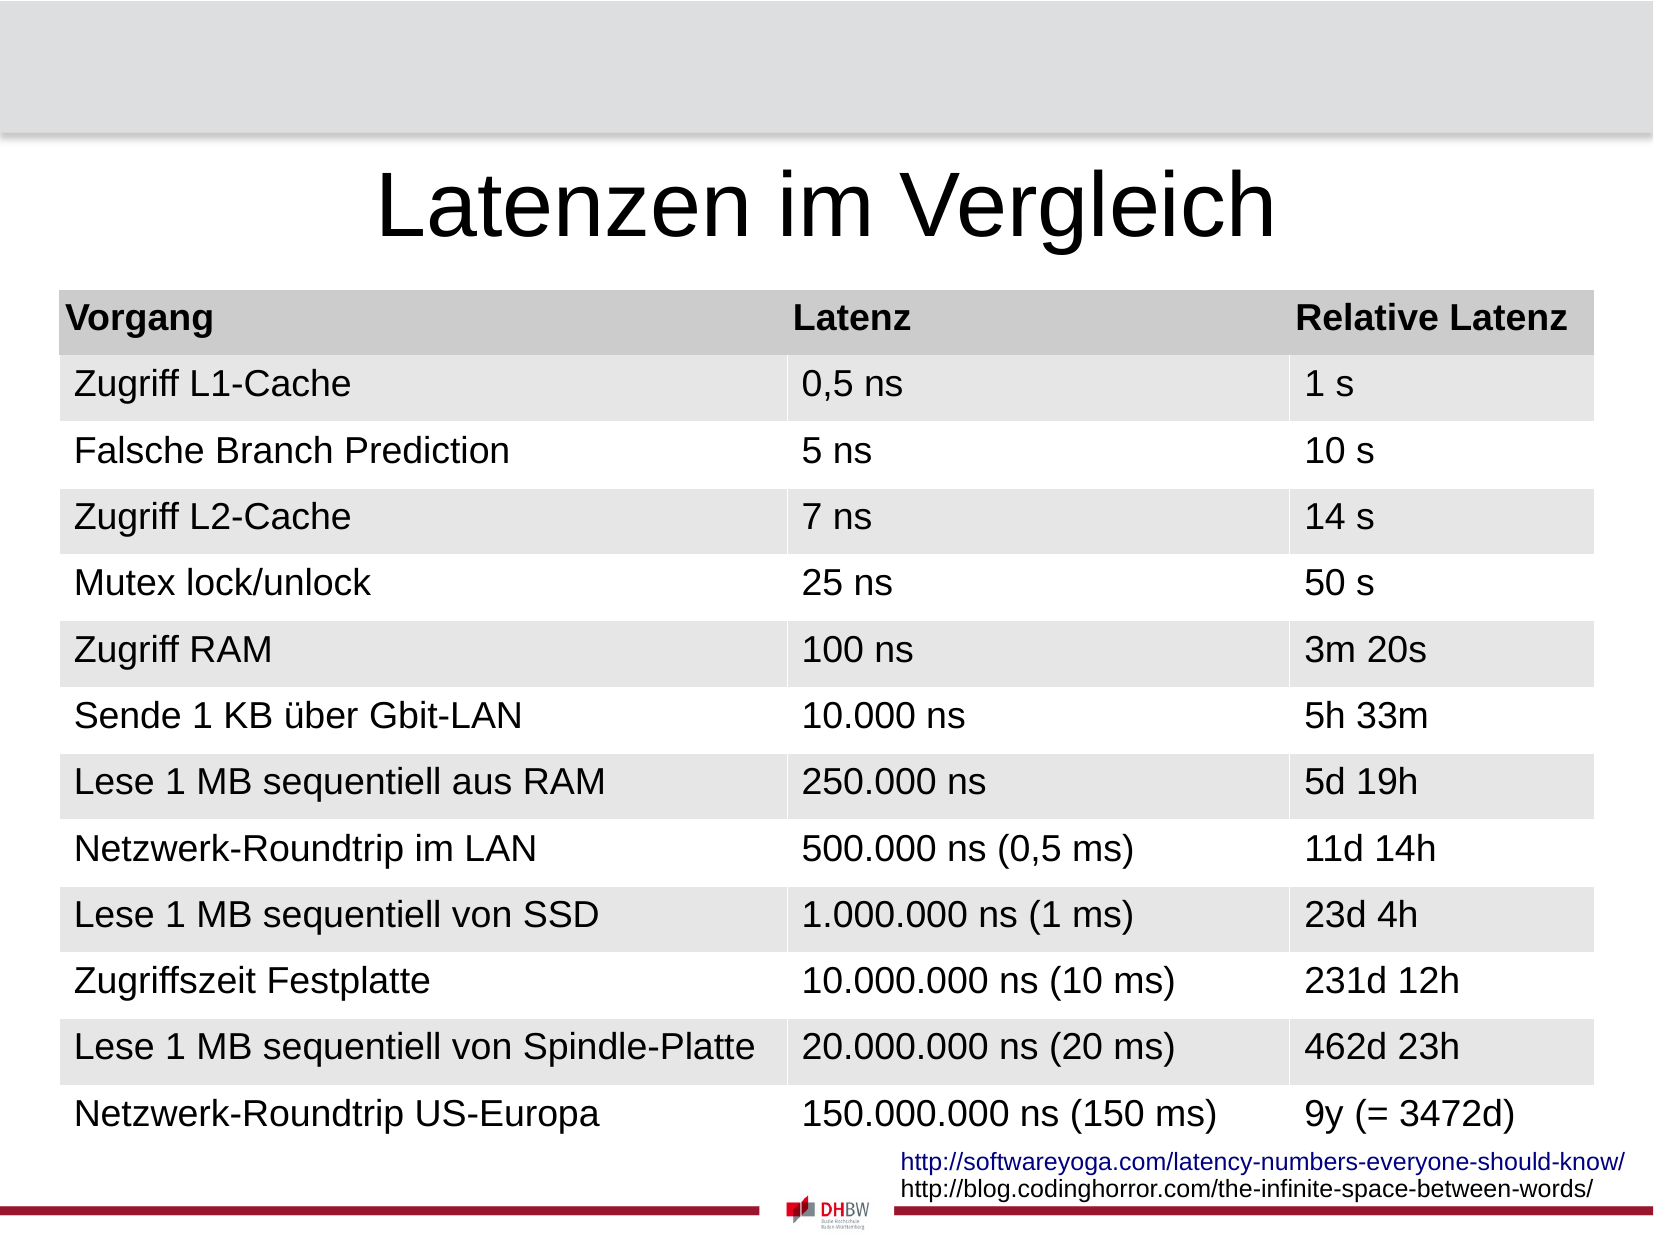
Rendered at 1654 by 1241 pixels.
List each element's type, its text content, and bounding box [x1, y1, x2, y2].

table_cell 1 s [1290, 355, 1594, 421]
table_cell 5d 19h [1290, 754, 1594, 819]
table_cell Zugriff RAM [60, 621, 787, 687]
table_cell Zugriffszeit Festplatte [60, 953, 787, 1018]
title Latenzen im Vergleich [82, 49, 1571, 257]
table_cell 11d 14h [1290, 820, 1594, 886]
table_cell Netzwerk-Roundtrip im LAN [60, 820, 787, 886]
table_header Relative Latenz [1290, 290, 1594, 355]
picture [0, 1, 1654, 1237]
table_cell 7 ns [788, 489, 1289, 554]
table_cell Zugriff L1-Cache [60, 355, 787, 421]
table_cell 10.000 ns [788, 688, 1289, 753]
table_cell 25 ns [788, 555, 1289, 620]
table_cell 462d 23h [1290, 1019, 1594, 1085]
table_cell Sende 1 KB über Gbit-LAN [60, 688, 787, 753]
table_cell Netzwerk-Roundtrip US-Europa [60, 1086, 787, 1151]
table_cell 20.000.000 ns (20 ms) [788, 1019, 1289, 1085]
table_cell 23d 4h [1290, 887, 1594, 952]
table_cell Lese 1 MB sequentiell von SSD [60, 887, 787, 952]
table_cell 231d 12h [1290, 953, 1594, 1018]
table_cell 9y (= 3472d) [1290, 1086, 1594, 1139]
table_cell 50 s [1290, 555, 1594, 620]
table_cell 5h 33m [1290, 688, 1594, 753]
table_cell Mutex lock/unlock [60, 555, 787, 620]
table_cell 1.000.000 ns (1 ms) [788, 887, 1289, 952]
table_cell 14 s [1290, 489, 1594, 554]
table_cell 5 ns [788, 422, 1289, 488]
table_cell 150.000.000 ns (150 ms) [788, 1086, 1289, 1151]
text_box http://softwareyoga.com/latency-numbers-everyone-should-know/ http://blog.codinghorror.com/the-infinite-space-between-words/ [885, 1139, 1654, 1211]
table_cell Falsche Branch Prediction [60, 422, 787, 488]
table_cell Zugriff L2-Cache [60, 489, 787, 554]
table_cell 500.000 ns (0,5 ms) [788, 820, 1289, 886]
table_cell Lese 1 MB sequentiell von Spindle-Platte [60, 1019, 787, 1085]
table_cell 10 s [1290, 422, 1594, 488]
table_cell 250.000 ns [788, 754, 1289, 819]
table_cell 0,5 ns [788, 355, 1289, 421]
table_cell Lese 1 MB sequentiell aus RAM [60, 754, 787, 819]
table_cell 100 ns [788, 621, 1289, 687]
table_header Latenz [787, 290, 1290, 355]
table_header Vorgang [59, 290, 787, 355]
table_cell 10.000.000 ns (10 ms) [788, 953, 1289, 1018]
table_cell 3m 20s [1290, 621, 1594, 687]
